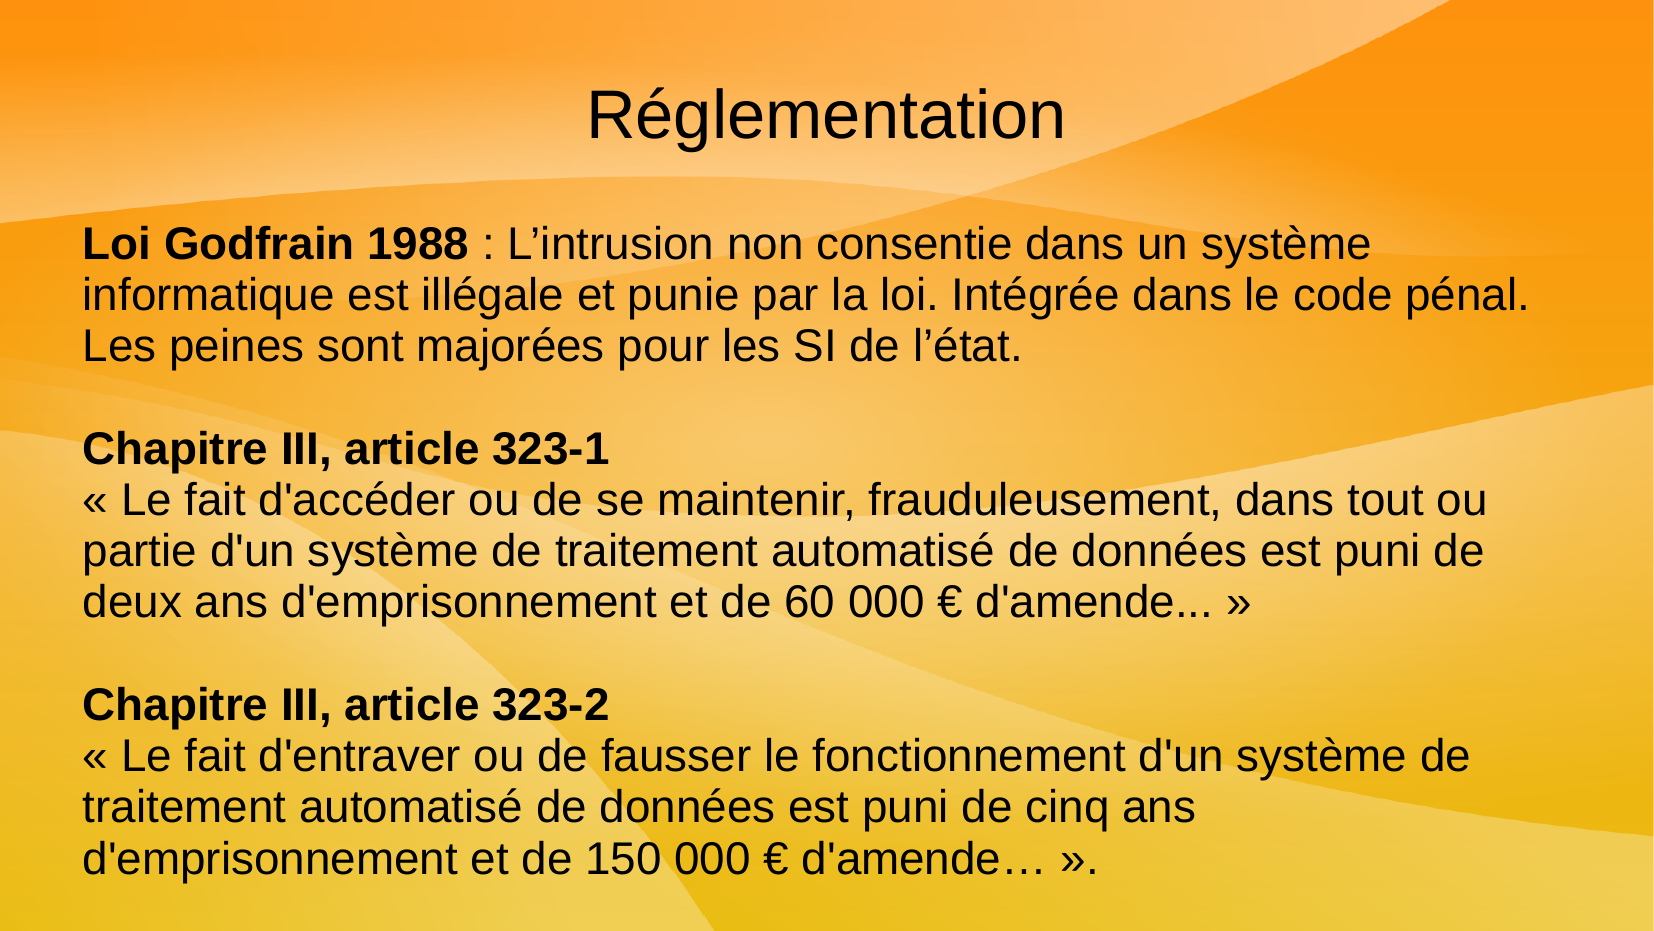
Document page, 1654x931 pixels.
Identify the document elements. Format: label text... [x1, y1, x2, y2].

subtitle Loi Godfrain 1988 : L’intrusion non consentie dans un système informatique est illégale et punie par la loi. Intégrée dans le code pénal. Les peines sont majorées pour les SI de l’état. Chapitre III, article 323-1 « Le fait d'accéder ou de se maintenir, frauduleusement, dans tout ou partie d'un système de traitement automatisé de données est puni de deux ans d'emprisonnement et de 60 000 € d'amende... » Chapitre III, article 323-2 « Le fait d'entraver ou de fausser le fonctionnement d'un système de traitement automatisé de données est puni de cinq ans d'emprisonnement et de 150 000 € d'amende… ». [82, 217, 1571, 884]
picture [0, 0, 1654, 931]
title Réglementation [82, 37, 1571, 193]
